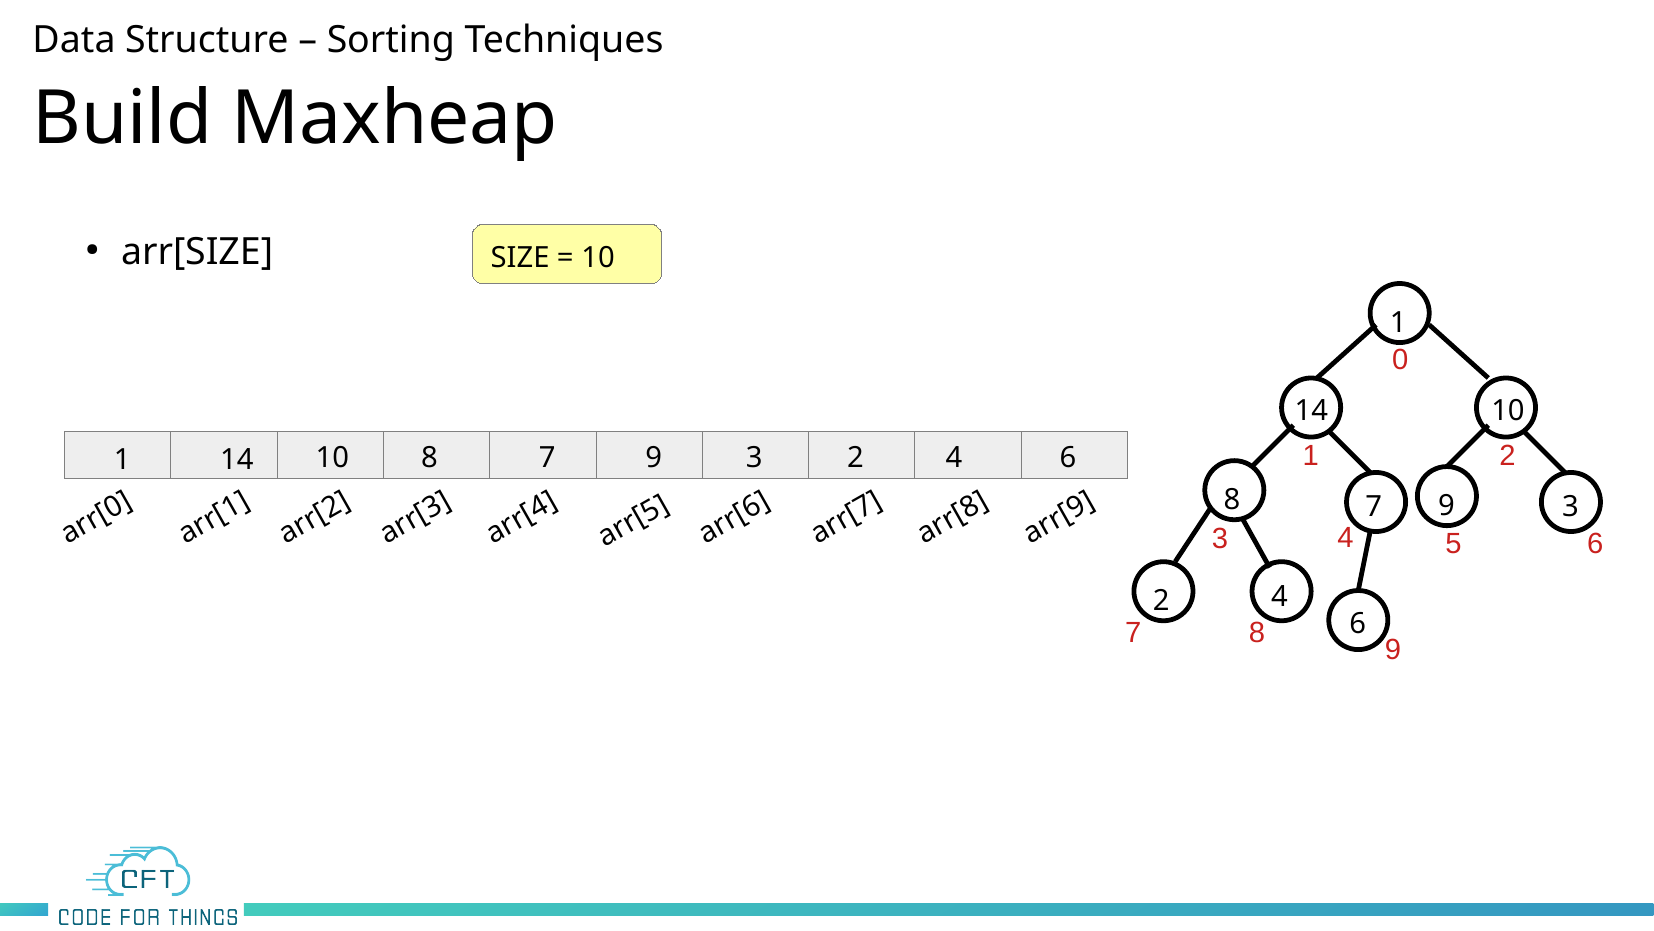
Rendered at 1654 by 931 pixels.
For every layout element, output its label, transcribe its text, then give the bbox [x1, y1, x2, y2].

text_box [1344, 590, 1373, 594]
text_box [273, 431, 300, 479]
text_box 0 [1377, 336, 1424, 384]
text_box [1596, 486, 1601, 518]
text_box [1281, 617, 1297, 621]
text_box [1112, 431, 1128, 479]
text_box [998, 431, 1044, 479]
text_box arr[7] [787, 457, 927, 570]
text_box 4 [1322, 513, 1369, 561]
text_box arr[5] [573, 457, 714, 573]
text_box [899, 431, 930, 479]
text_box [1378, 283, 1422, 293]
text_box 8 [1234, 608, 1281, 657]
text_box [1305, 573, 1312, 610]
text_box 14 [205, 431, 273, 481]
text_box [1472, 480, 1477, 512]
text_box [1491, 377, 1521, 382]
text_box [1271, 561, 1299, 567]
text_box 8 [1208, 470, 1258, 520]
text_box arr[3] [354, 466, 496, 570]
text_box 4 [1256, 567, 1305, 617]
text_box [368, 431, 406, 479]
text_box 5 [1430, 519, 1477, 567]
text_box 10 [300, 429, 368, 479]
text_box [1204, 476, 1208, 504]
text_box [1425, 466, 1469, 476]
text_box [472, 224, 662, 284]
text_box 8 [406, 429, 473, 479]
picture [59, 846, 237, 925]
text_box 3 [1197, 514, 1203, 522]
text_box 7 [524, 429, 573, 479]
text_box SIZE = 10 [475, 228, 656, 278]
text_box 6 [1572, 519, 1619, 567]
text_box [148, 431, 205, 479]
text_box arr[9] [998, 457, 1140, 570]
text_box 9 [1370, 625, 1416, 674]
text_box arr[1] [153, 468, 290, 570]
text_box 10 [1476, 382, 1544, 432]
text_box arr[SIZE] [70, 217, 315, 284]
text_box 7 [1110, 608, 1157, 657]
text_box [1541, 484, 1547, 520]
text_box 2 [1484, 431, 1531, 479]
text_box [1341, 644, 1376, 650]
text_box 3 [1197, 514, 1244, 563]
text_box arr[0] [35, 455, 176, 570]
text_box 7 [1350, 478, 1399, 528]
text_box 9 [630, 429, 679, 479]
text_box [1383, 603, 1388, 637]
text_box 9 [1423, 476, 1472, 526]
text_box [1346, 488, 1350, 513]
text_box [1187, 573, 1194, 610]
text_box 6 [1044, 429, 1112, 479]
text_box arr[6] [679, 454, 815, 570]
text_box [573, 431, 630, 479]
text_box [1141, 561, 1185, 571]
text_box 3 [1547, 478, 1596, 528]
text_box [1328, 603, 1334, 637]
text_box [64, 431, 99, 479]
text_box 6 [1334, 594, 1383, 644]
text_box [1258, 472, 1264, 508]
text_box [1399, 483, 1406, 521]
text_box [473, 431, 524, 479]
text_box [1369, 528, 1391, 532]
text_box [1417, 478, 1423, 514]
text_box [1553, 472, 1589, 478]
text_box [1252, 576, 1256, 607]
text_box 1 [99, 431, 148, 481]
text_box arr[4] [464, 455, 602, 570]
text_box [1358, 472, 1394, 478]
text_box [1212, 460, 1256, 470]
text_box 1 [1287, 431, 1334, 479]
text_box [780, 431, 832, 479]
text_box 14 [1279, 382, 1347, 432]
text_box 3 [730, 429, 780, 479]
text_box [1296, 377, 1327, 382]
text_box [679, 431, 730, 479]
text_box 1 [1367, 293, 1435, 343]
text_box [1556, 528, 1572, 532]
text_box arr[8] [895, 454, 1030, 570]
text_box 2 [1138, 571, 1187, 621]
text_box [1133, 576, 1138, 607]
title Data Structure – Sorting Techniques Build Maxheap [32, 12, 1184, 166]
text_box 4 [930, 429, 998, 479]
text_box arr[2] [253, 458, 390, 570]
text_box 2 [832, 429, 899, 479]
